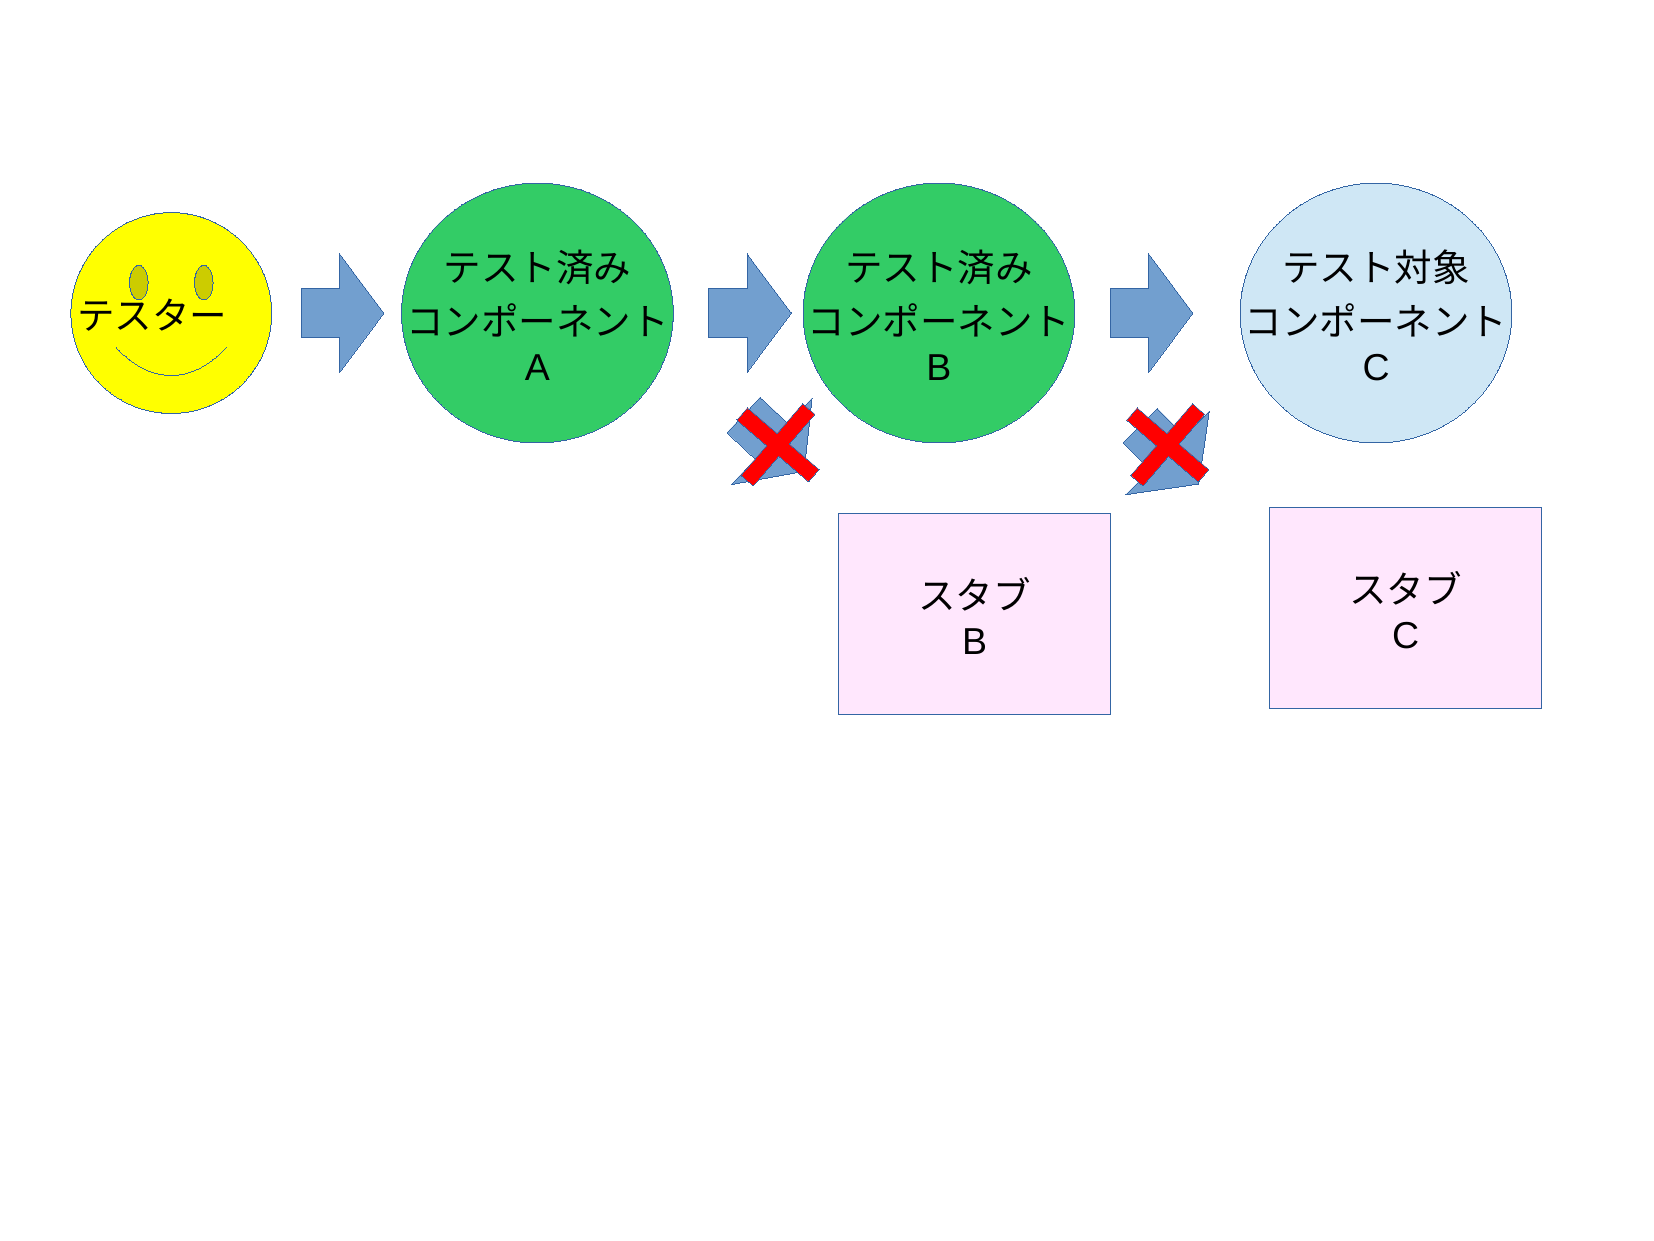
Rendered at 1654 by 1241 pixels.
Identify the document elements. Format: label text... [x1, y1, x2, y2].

text_box テスト済み コンポーネント A [401, 183, 674, 443]
text_box テスト済み コンポーネント B [803, 183, 1075, 443]
text_box [708, 253, 792, 373]
text_box [727, 397, 820, 486]
text_box [301, 253, 384, 373]
text_box テスト対象 コンポーネント C [1240, 183, 1512, 443]
text_box [1110, 253, 1193, 373]
text_box スタブ C [1269, 507, 1542, 709]
text_box [1123, 403, 1210, 495]
text_box スタブ B [838, 513, 1111, 715]
text_box テスター [70, 212, 272, 414]
